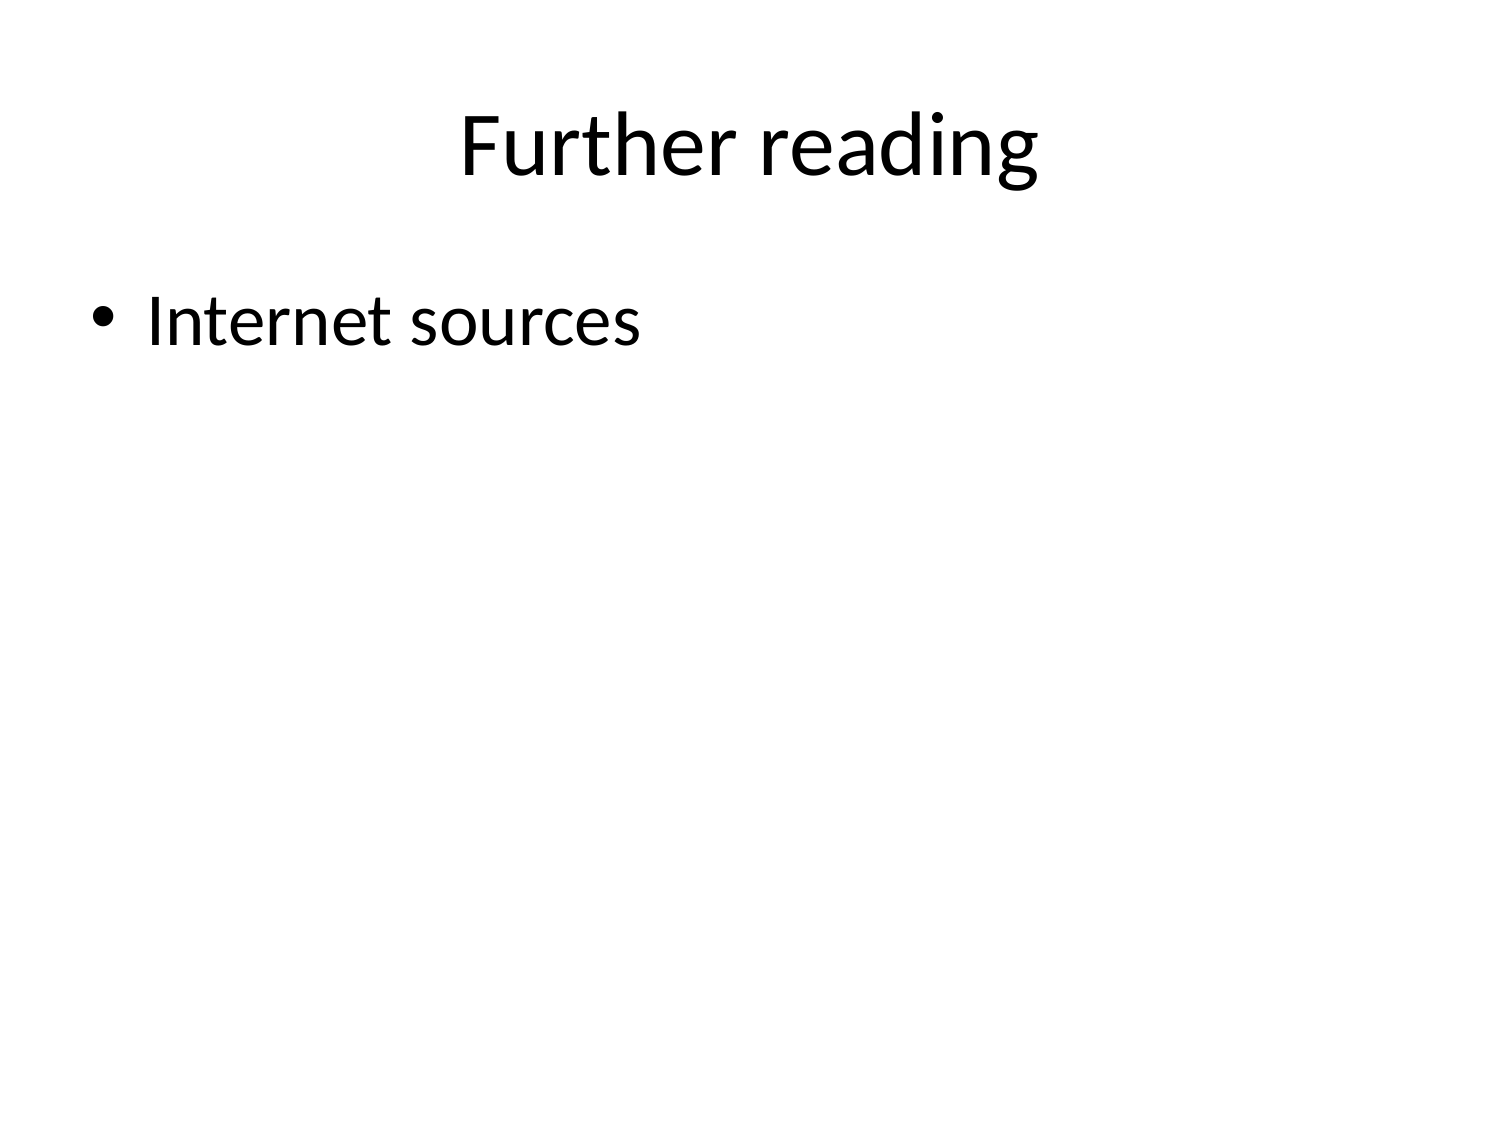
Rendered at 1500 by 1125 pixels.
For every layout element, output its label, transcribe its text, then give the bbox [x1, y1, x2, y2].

list Internet sources [75, 262, 1425, 1005]
title Further reading [75, 45, 1425, 233]
